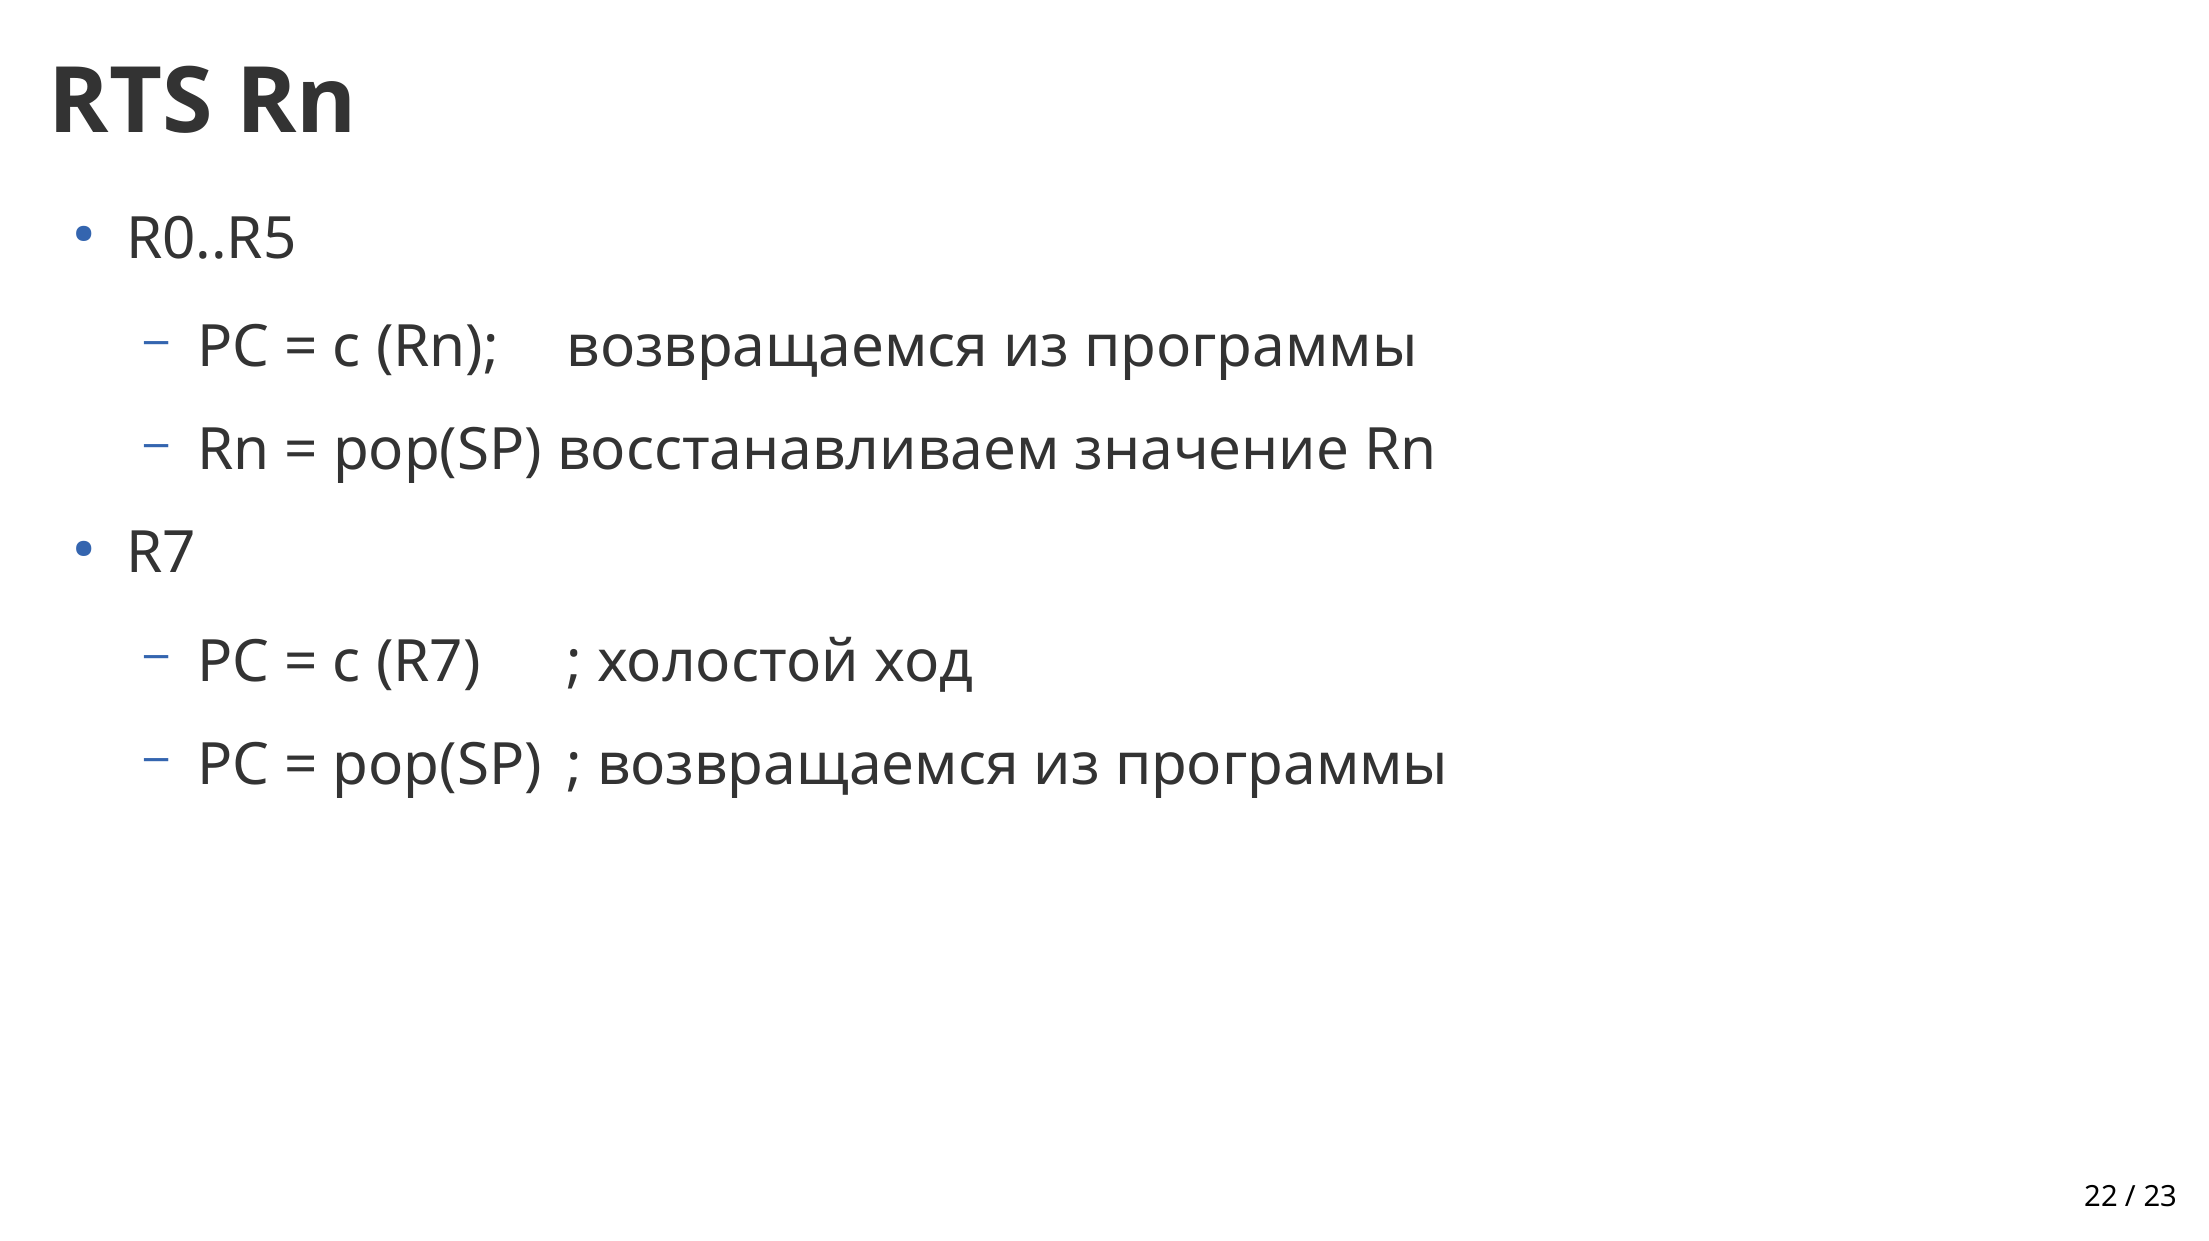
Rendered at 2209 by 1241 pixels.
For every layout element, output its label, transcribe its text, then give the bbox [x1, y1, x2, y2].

title RTS Rn [48, 34, 2174, 160]
list R0..R5 PC = с (Rn); возвращаемся из программы Rn = pop(SP) восстанавливаем значение Rn R7 PC = с (R7) ; холостой ход PC = pop(SP) ; возвращаемся из программы [55, 195, 1690, 1177]
